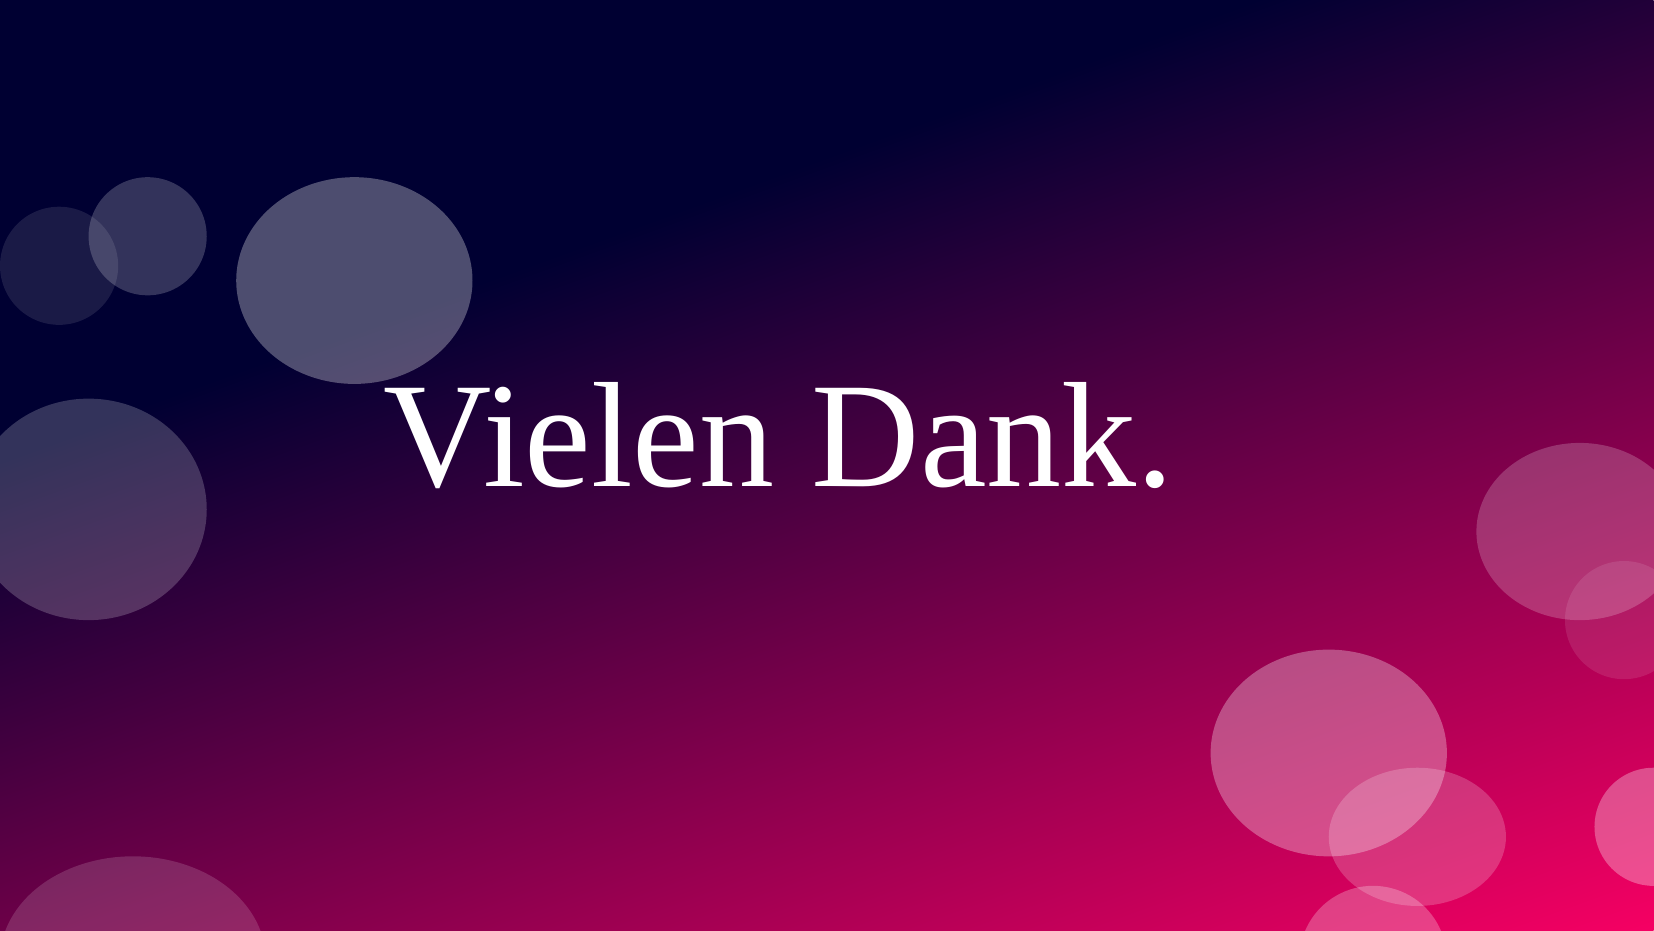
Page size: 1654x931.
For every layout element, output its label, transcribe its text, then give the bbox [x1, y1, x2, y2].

title Vielen Dank. [383, 352, 1654, 519]
